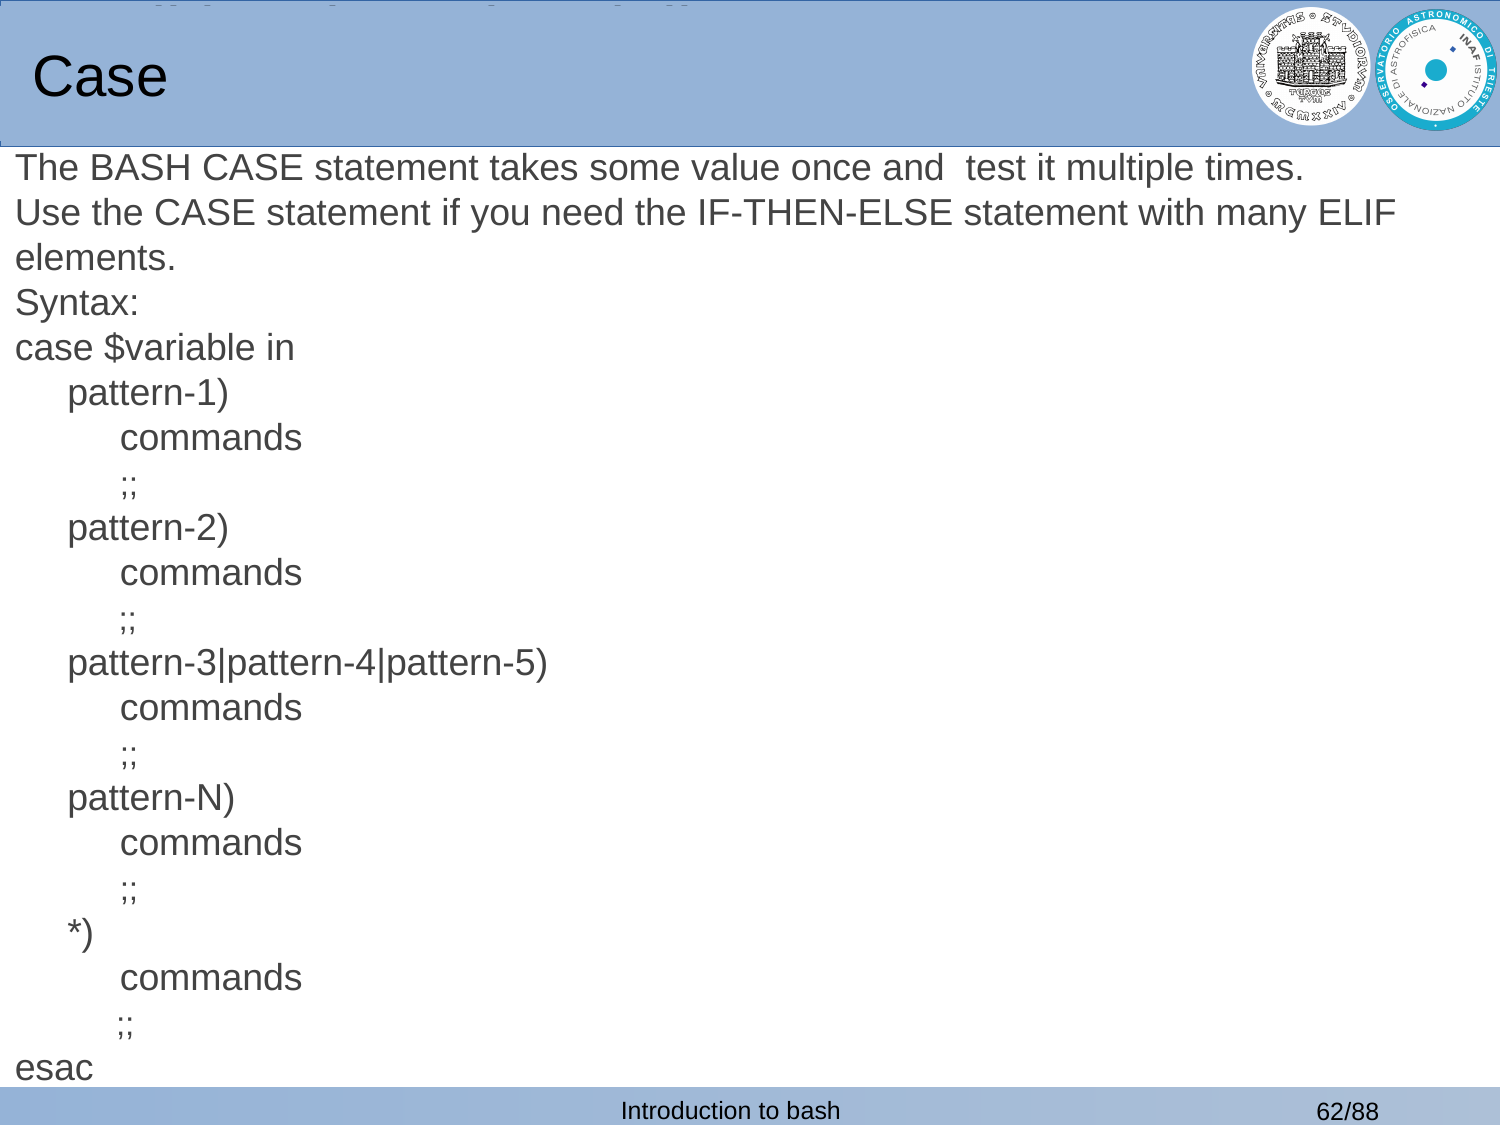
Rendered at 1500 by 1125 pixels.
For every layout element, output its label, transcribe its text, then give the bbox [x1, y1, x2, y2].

text_box Case [0, 5, 1232, 141]
list The BASH CASE statement takes some value once and test it multiple times. Use the CASE statement if you need the IF-THEN-ELSE statement with many ELIF elements. Syntax: case $variable in pattern-1) commands ;; pattern-2) commands ;; pattern-3|pattern-4|pattern-5) commands ;; pattern-N) commands ;; *) commands ;; esac [0, 135, 1500, 1081]
title Traditional service delivery [0, 0, 1500, 135]
